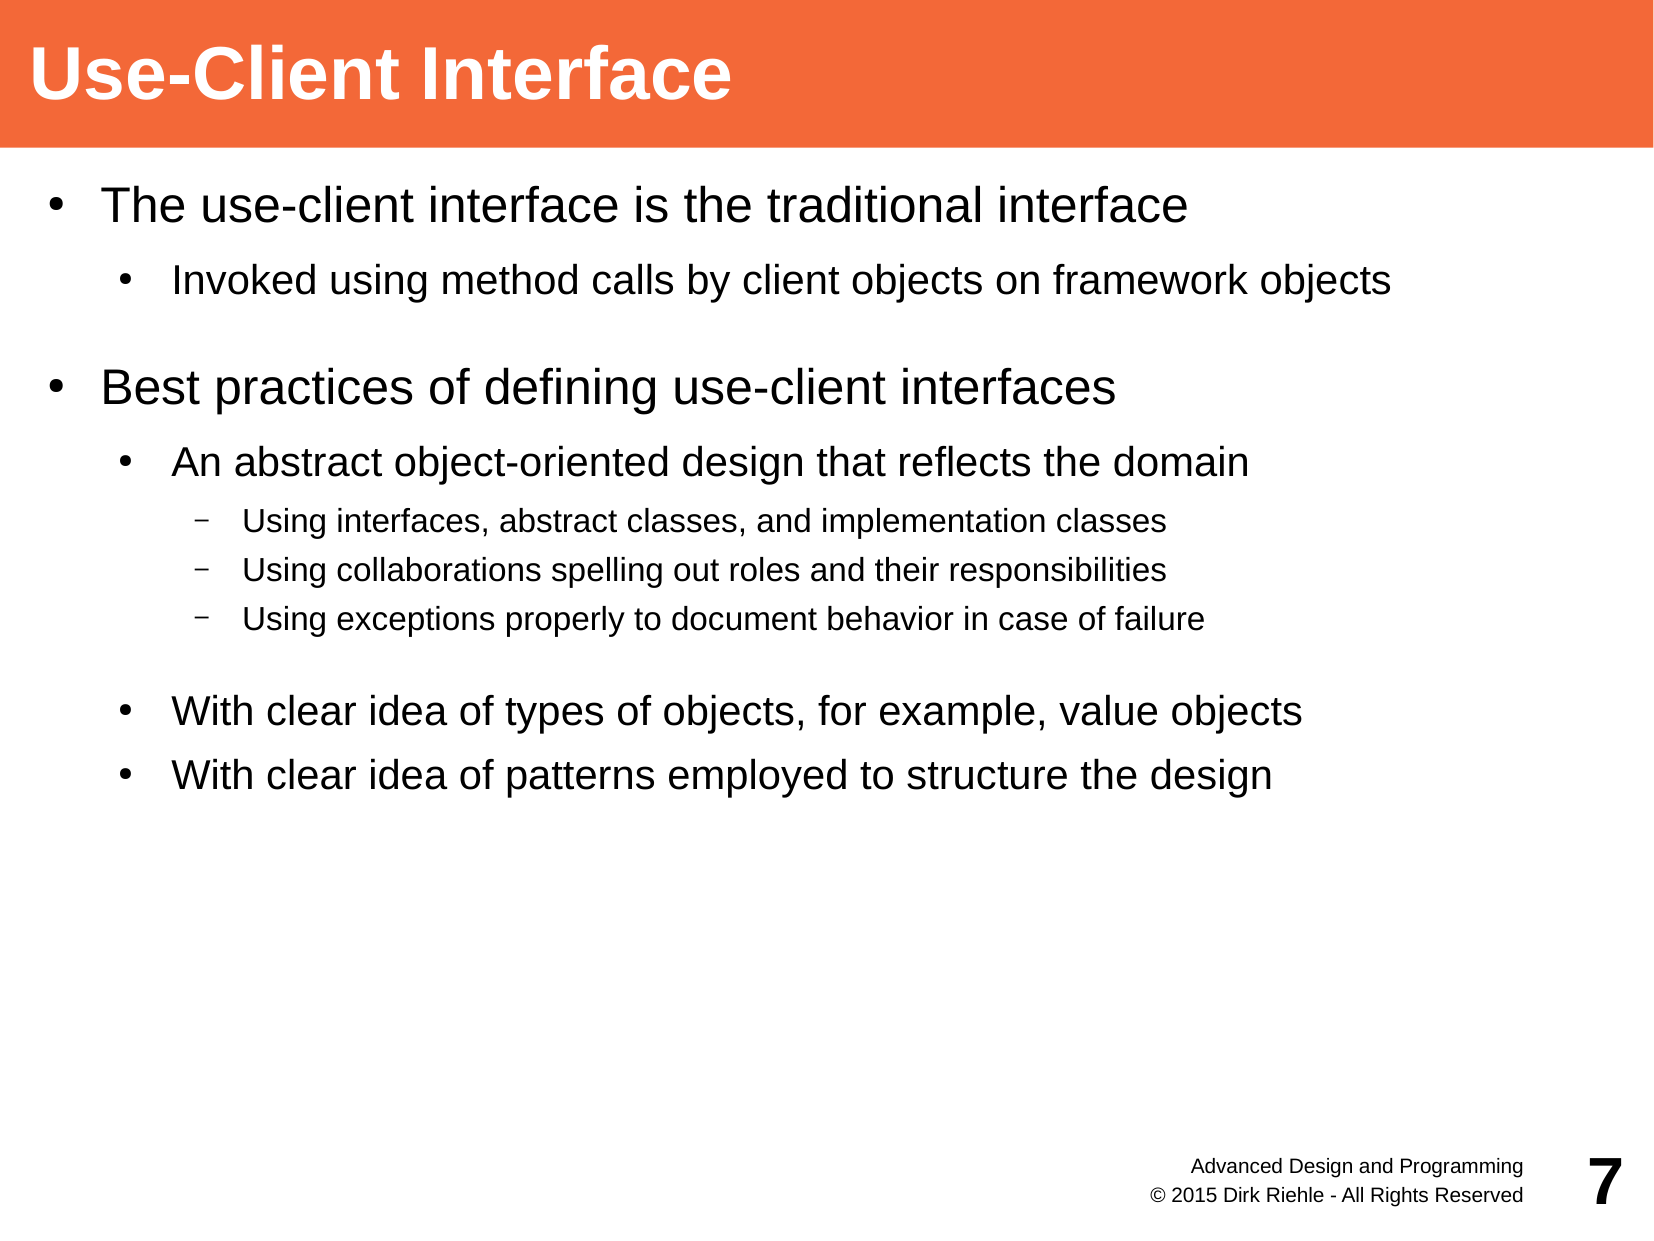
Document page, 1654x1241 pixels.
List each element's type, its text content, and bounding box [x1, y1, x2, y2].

title Use-Client Interface [0, 0, 1654, 148]
list The use-client interface is the traditional interface Invoked using method calls by client objects on framework objects Best practices of defining use-client interfaces An abstract object-oriented design that reflects the domain Using interfaces, abstract classes, and implementation classes Using collaborations spelling out roles and their responsibilities Using exceptions properly to document behavior in case of failure With clear idea of types of objects, for example, value objects With clear idea of patterns employed to structure the design [29, 177, 1625, 1063]
